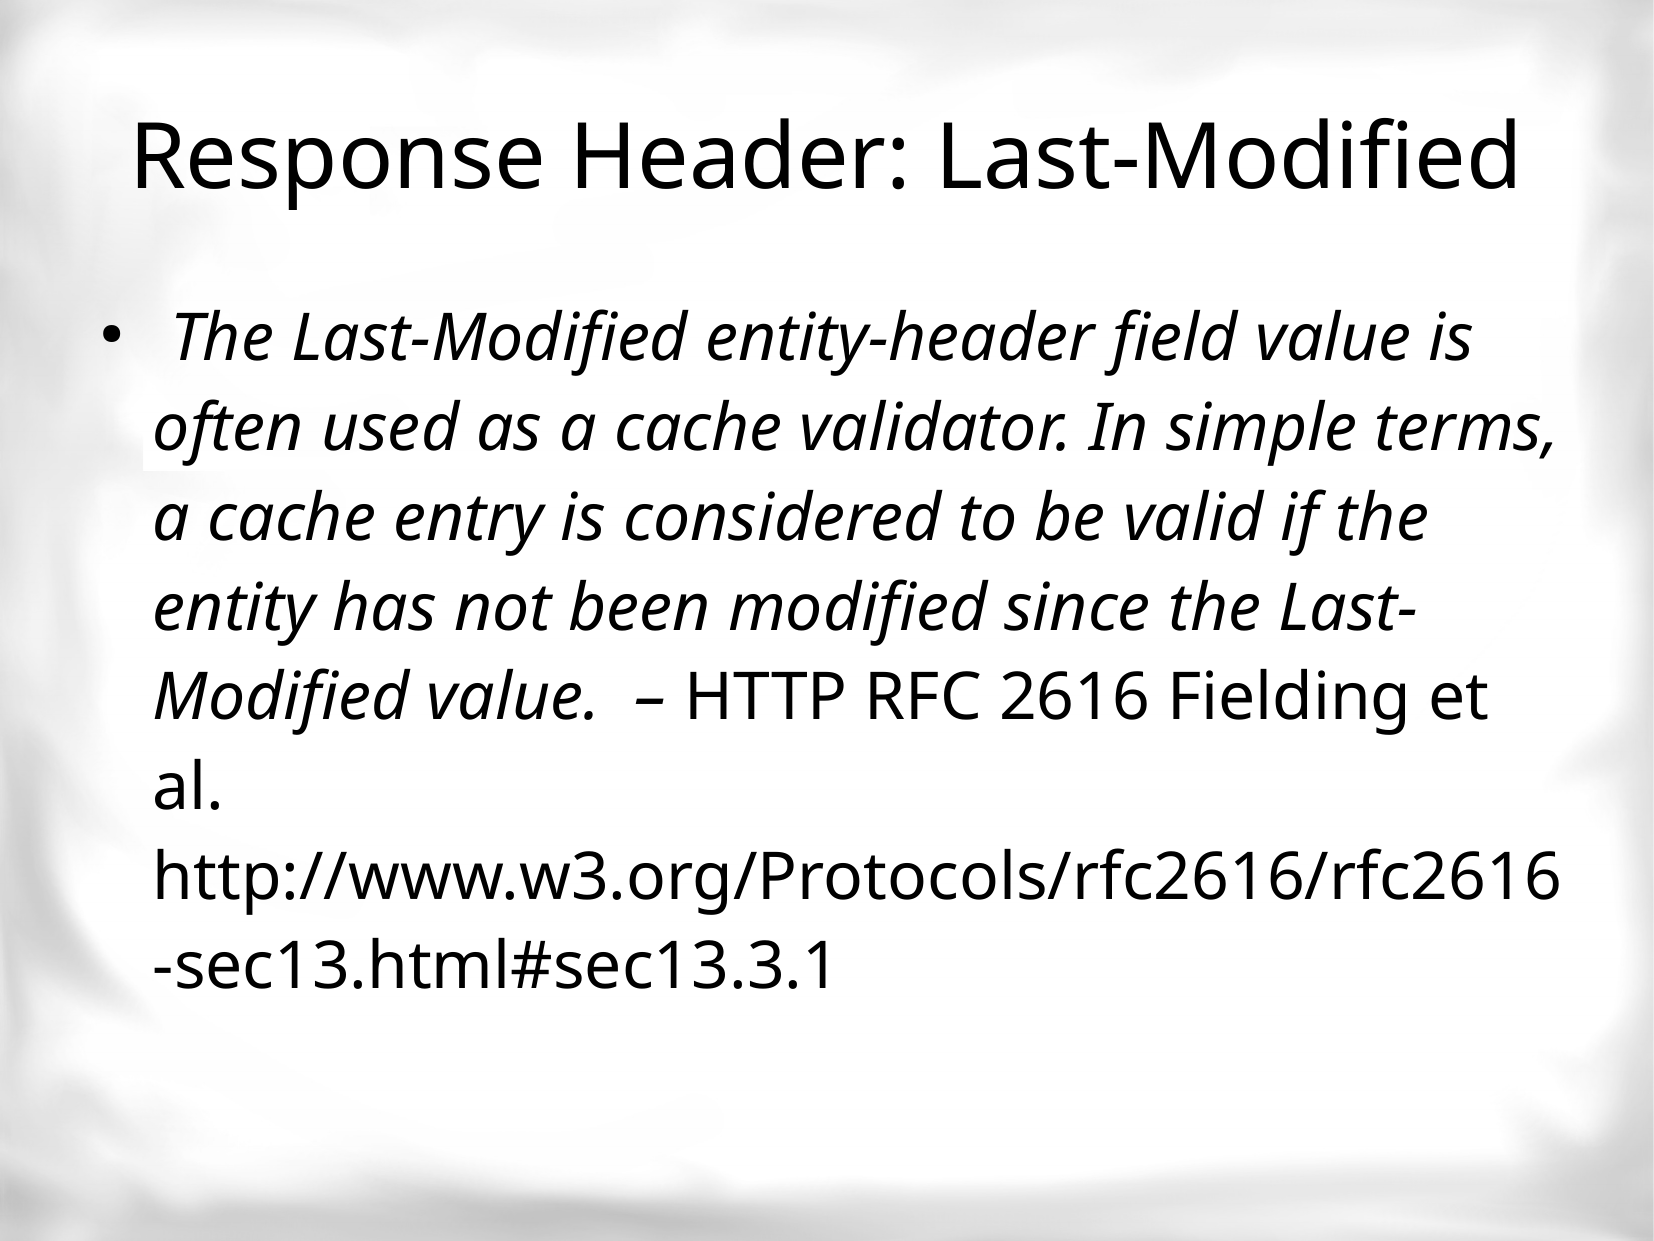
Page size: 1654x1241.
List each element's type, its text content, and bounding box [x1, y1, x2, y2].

picture [0, 0, 1654, 1241]
list The Last-Modified entity-header field value is often used as a cache validator. In simple terms, a cache entry is considered to be valid if the entity has not been modified since the Last-Modified value. – HTTP RFC 2616 Fielding et al. http://www.w3.org/Protocols/rfc2616/rfc2616-sec13.html#sec13.3.1 [82, 290, 1571, 1010]
title Response Header: Last-Modified [82, 49, 1571, 257]
